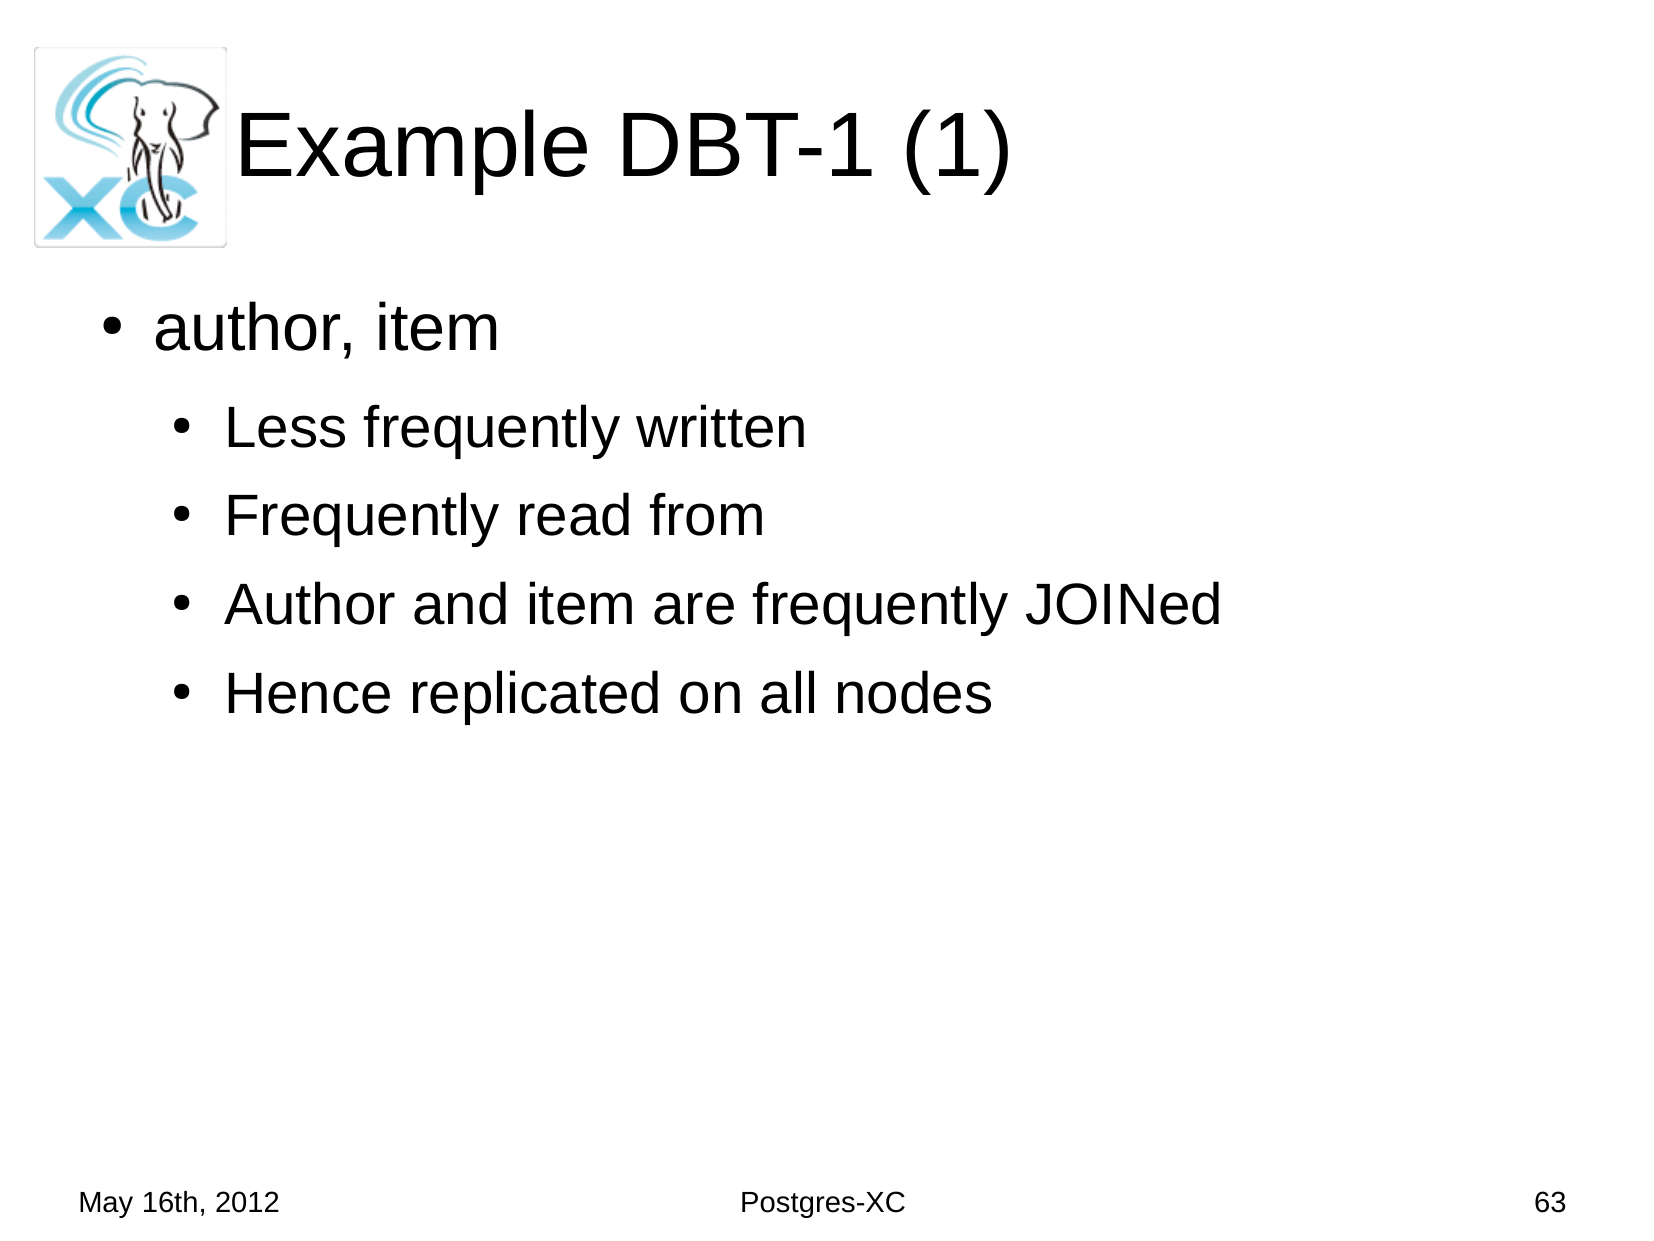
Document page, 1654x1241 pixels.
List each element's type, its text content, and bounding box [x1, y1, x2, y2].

title Example DBT-1 (1) [234, 40, 1599, 248]
list author, item Less frequently written Frequently read from Author and item are frequently JOINed Hence replicated on all nodes [82, 290, 1571, 1094]
picture [34, 47, 227, 248]
